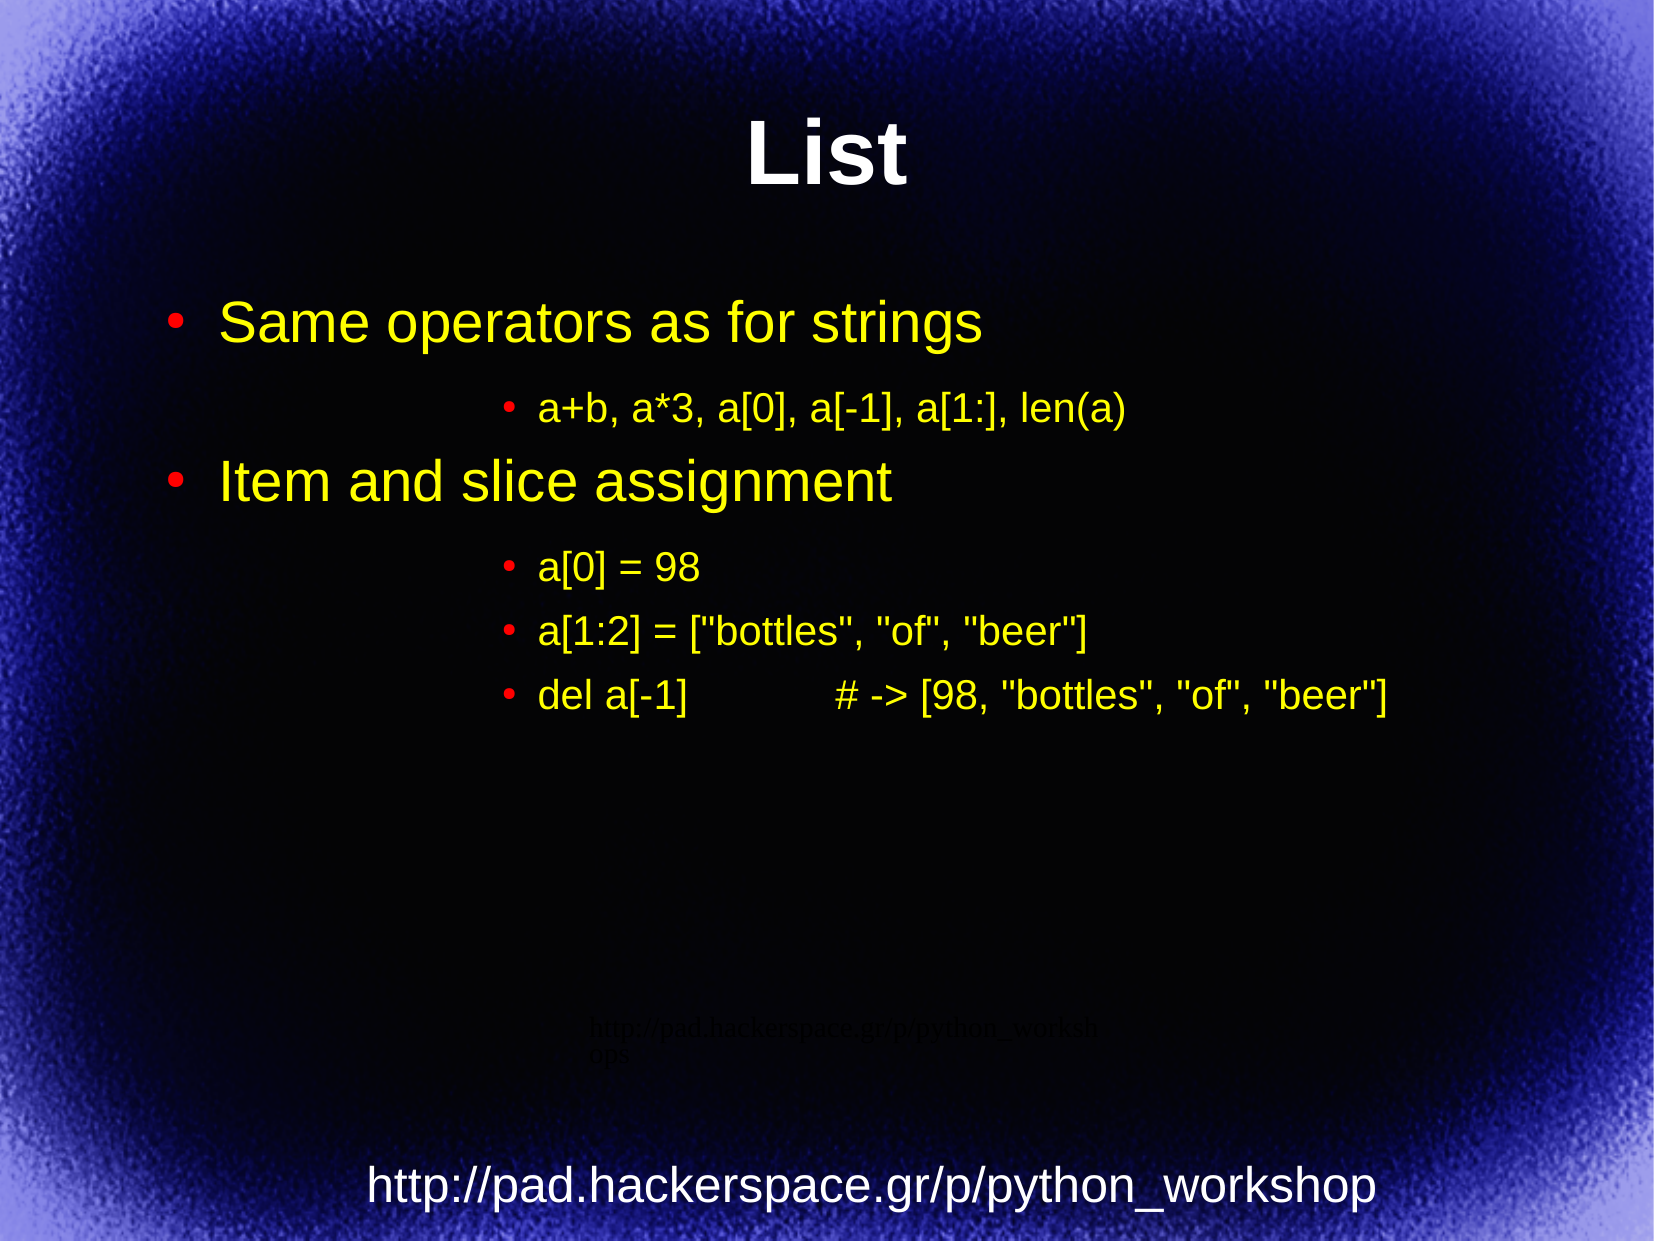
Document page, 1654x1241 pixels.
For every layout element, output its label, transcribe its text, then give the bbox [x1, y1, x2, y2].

title List [147, 49, 1506, 257]
list Same operators as for strings a+b, a*3, a[0], a[-1], a[1:], len(a) Item and slice assignment a[0] = 98 a[1:2] = ["bottles", "of", "beer"] del a[-1] # -> [98, "bottles", "of", "beer"] [147, 290, 1506, 1178]
picture [0, 0, 1654, 1241]
text_box http://pad.hackerspace.gr/p/python_workshop [366, 1157, 1379, 1214]
